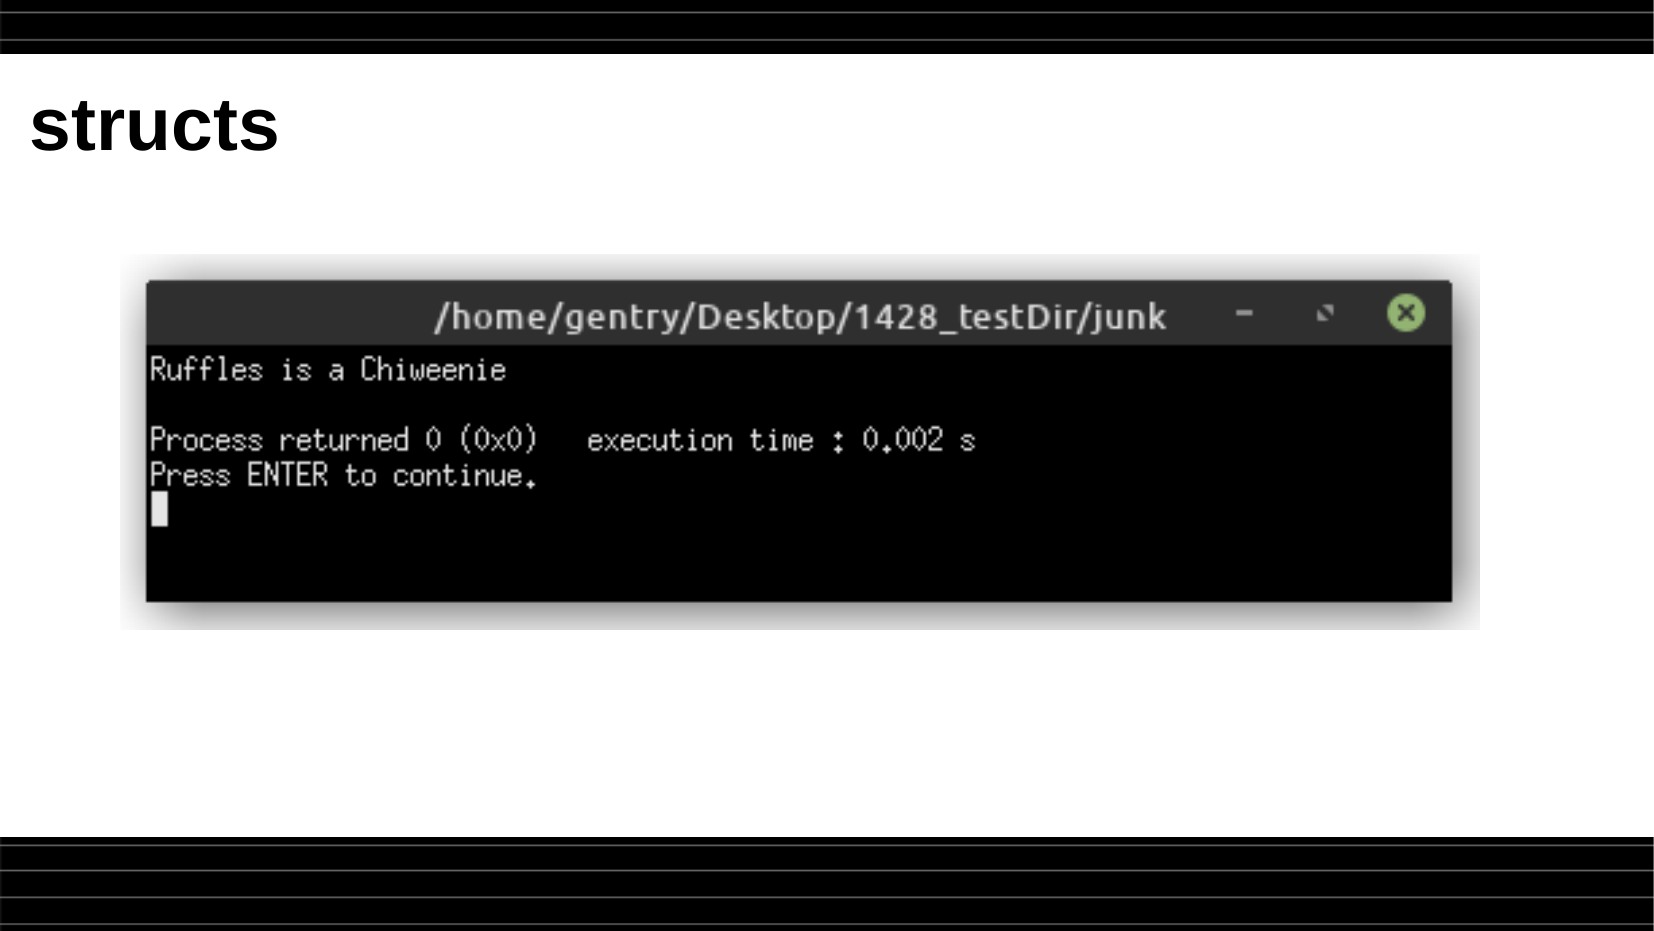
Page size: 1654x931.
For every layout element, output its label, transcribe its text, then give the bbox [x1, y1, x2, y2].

picture [0, 837, 1654, 931]
text_box structs [15, 75, 1546, 174]
picture [120, 254, 1480, 631]
picture [0, 0, 1654, 54]
